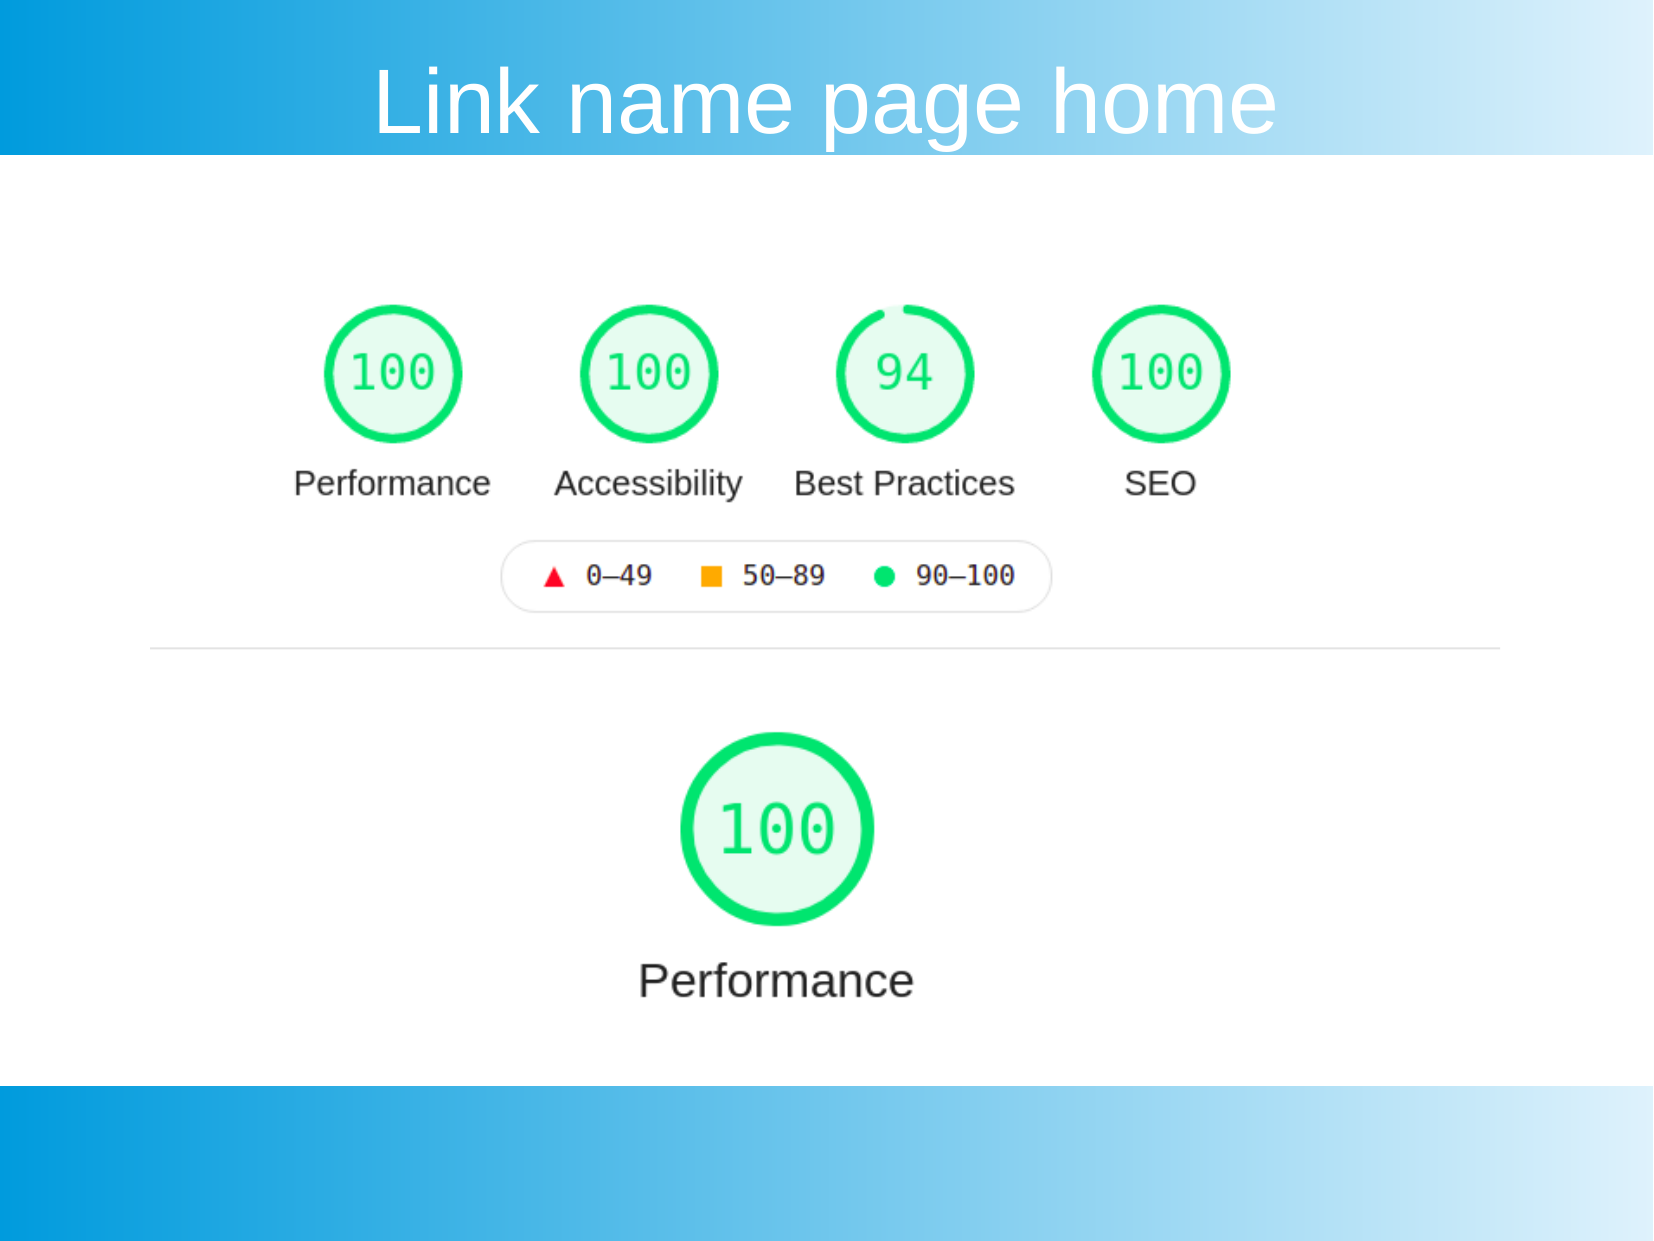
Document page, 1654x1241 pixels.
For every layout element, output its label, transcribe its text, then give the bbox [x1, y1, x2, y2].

picture [150, 285, 1501, 1036]
title Link name page home [82, 49, 1571, 155]
